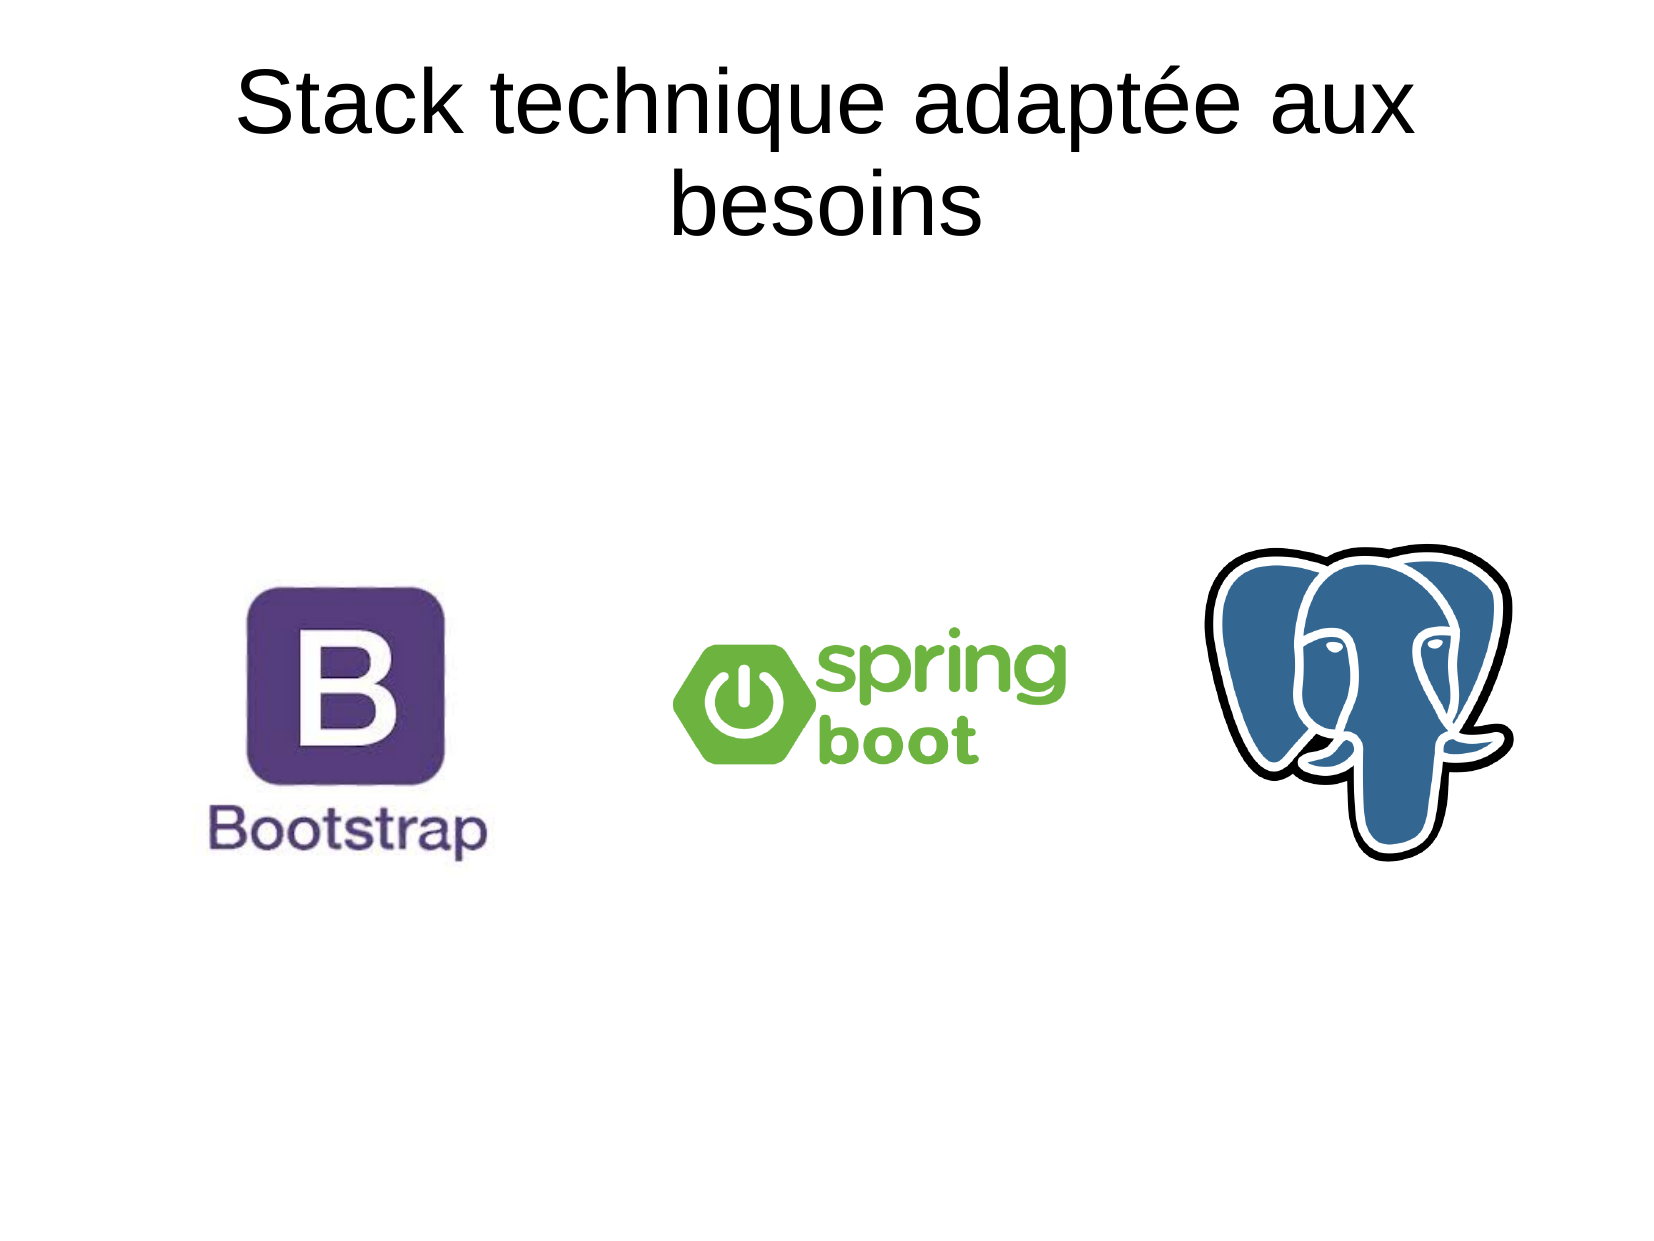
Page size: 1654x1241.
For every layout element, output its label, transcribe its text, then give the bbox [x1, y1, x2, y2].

picture [1204, 543, 1514, 862]
title Stack technique adaptée aux besoins [82, 49, 1571, 257]
picture [169, 555, 520, 907]
picture [661, 609, 1087, 792]
